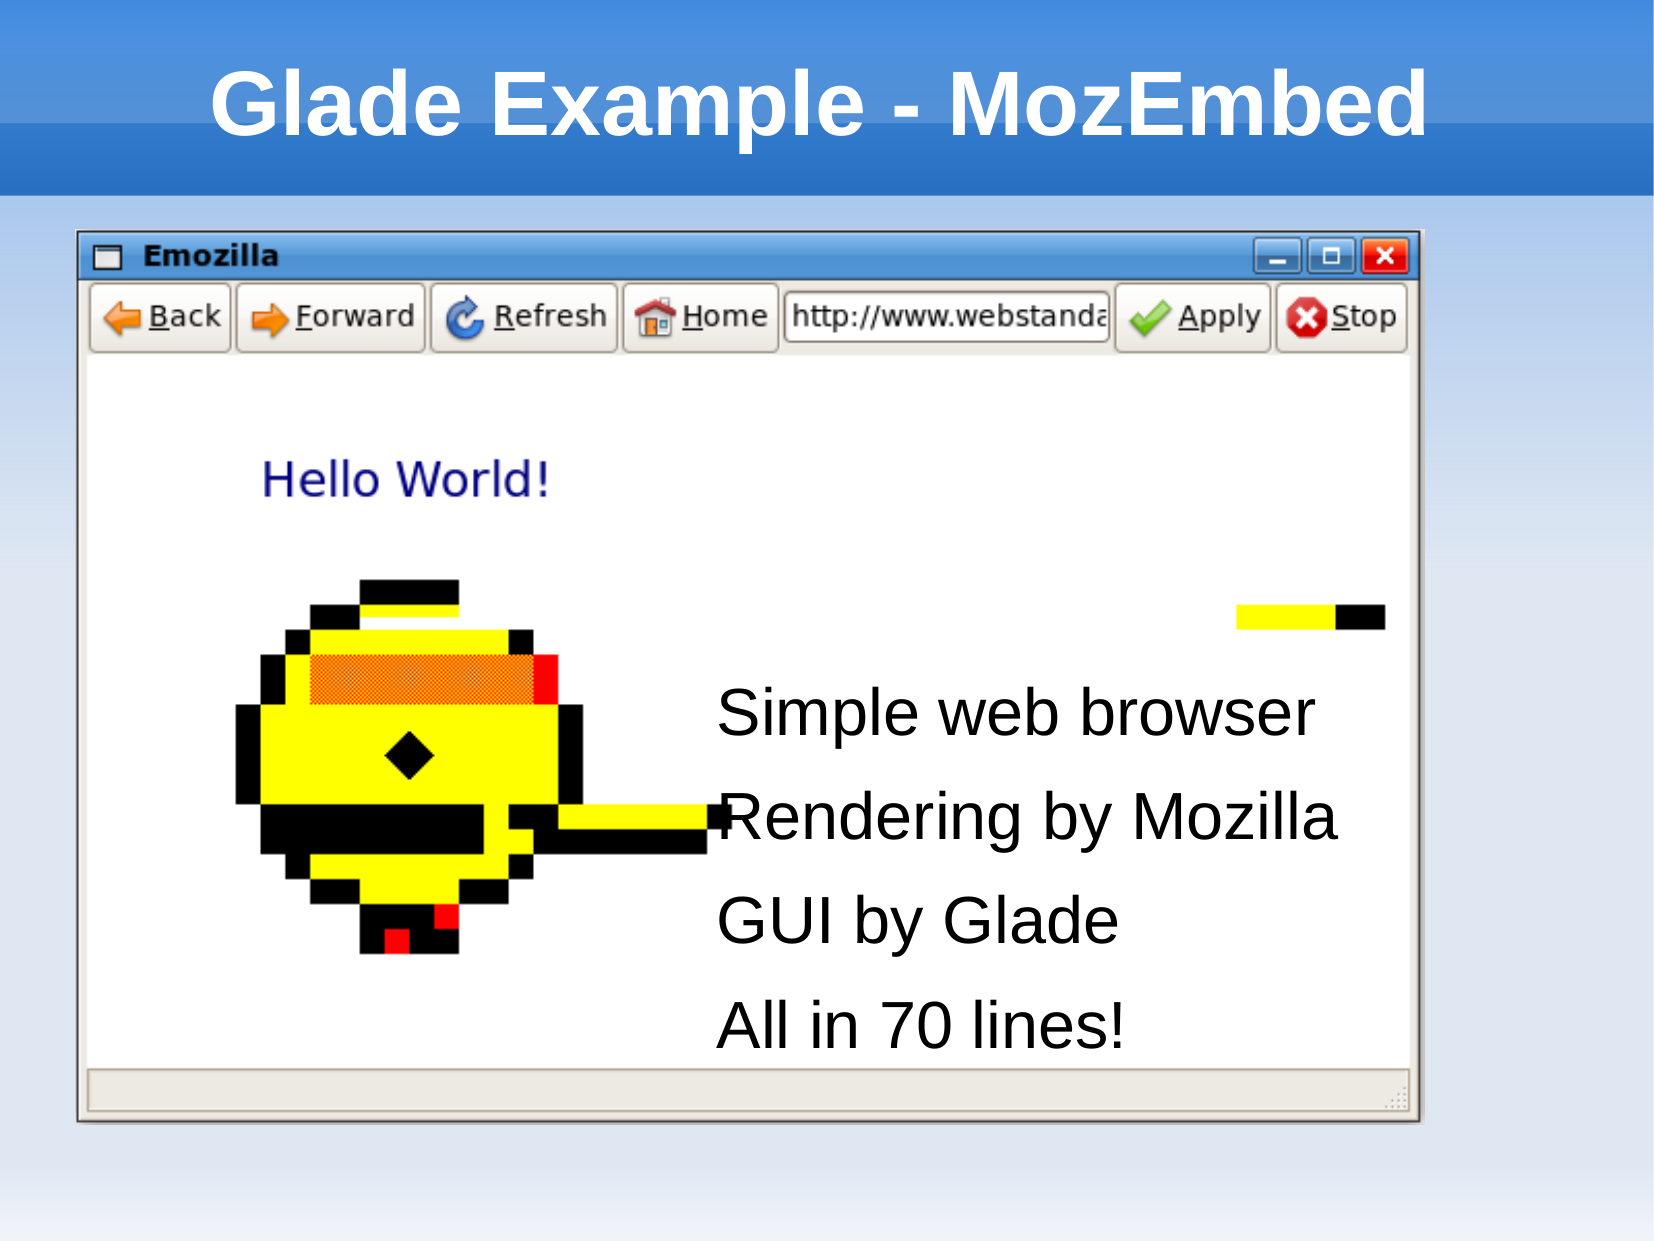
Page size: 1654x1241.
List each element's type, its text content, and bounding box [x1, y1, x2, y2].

picture [0, 0, 1654, 1241]
title Glade Example - MozEmbed [76, 0, 1565, 208]
list Simple web browser Rendering by Mozilla GUI by Glade All in 70 lines! [698, 675, 1426, 1063]
